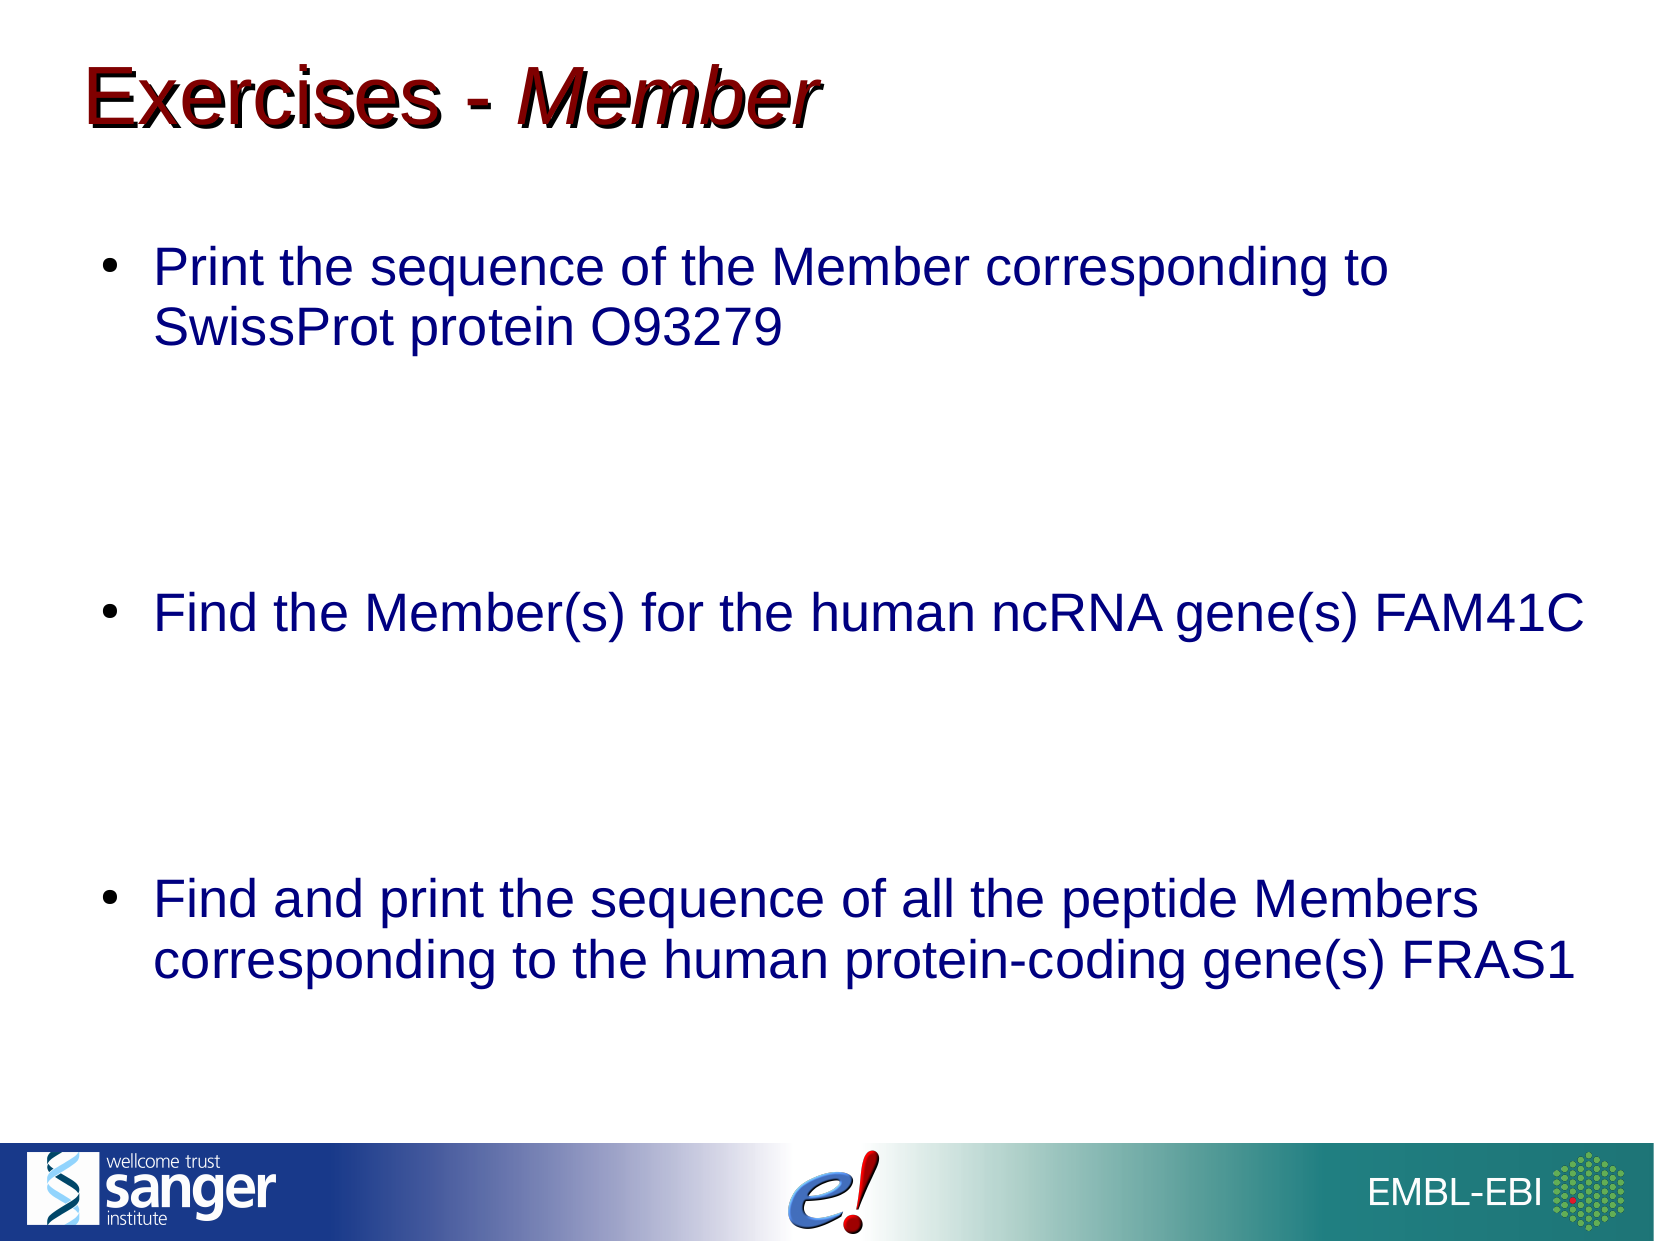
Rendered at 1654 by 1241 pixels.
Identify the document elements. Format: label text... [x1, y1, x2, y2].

picture [0, 1143, 1654, 1241]
list Print the sequence of the Member corresponding to SwissProt protein O93279 Find the Member(s) for the human ncRNA gene(s) FAM41C Find and print the sequence of all the peptide Members corresponding to the human protein-coding gene(s) FRAS1 [82, 236, 1595, 963]
title Exercises - Member [82, 49, 1571, 236]
